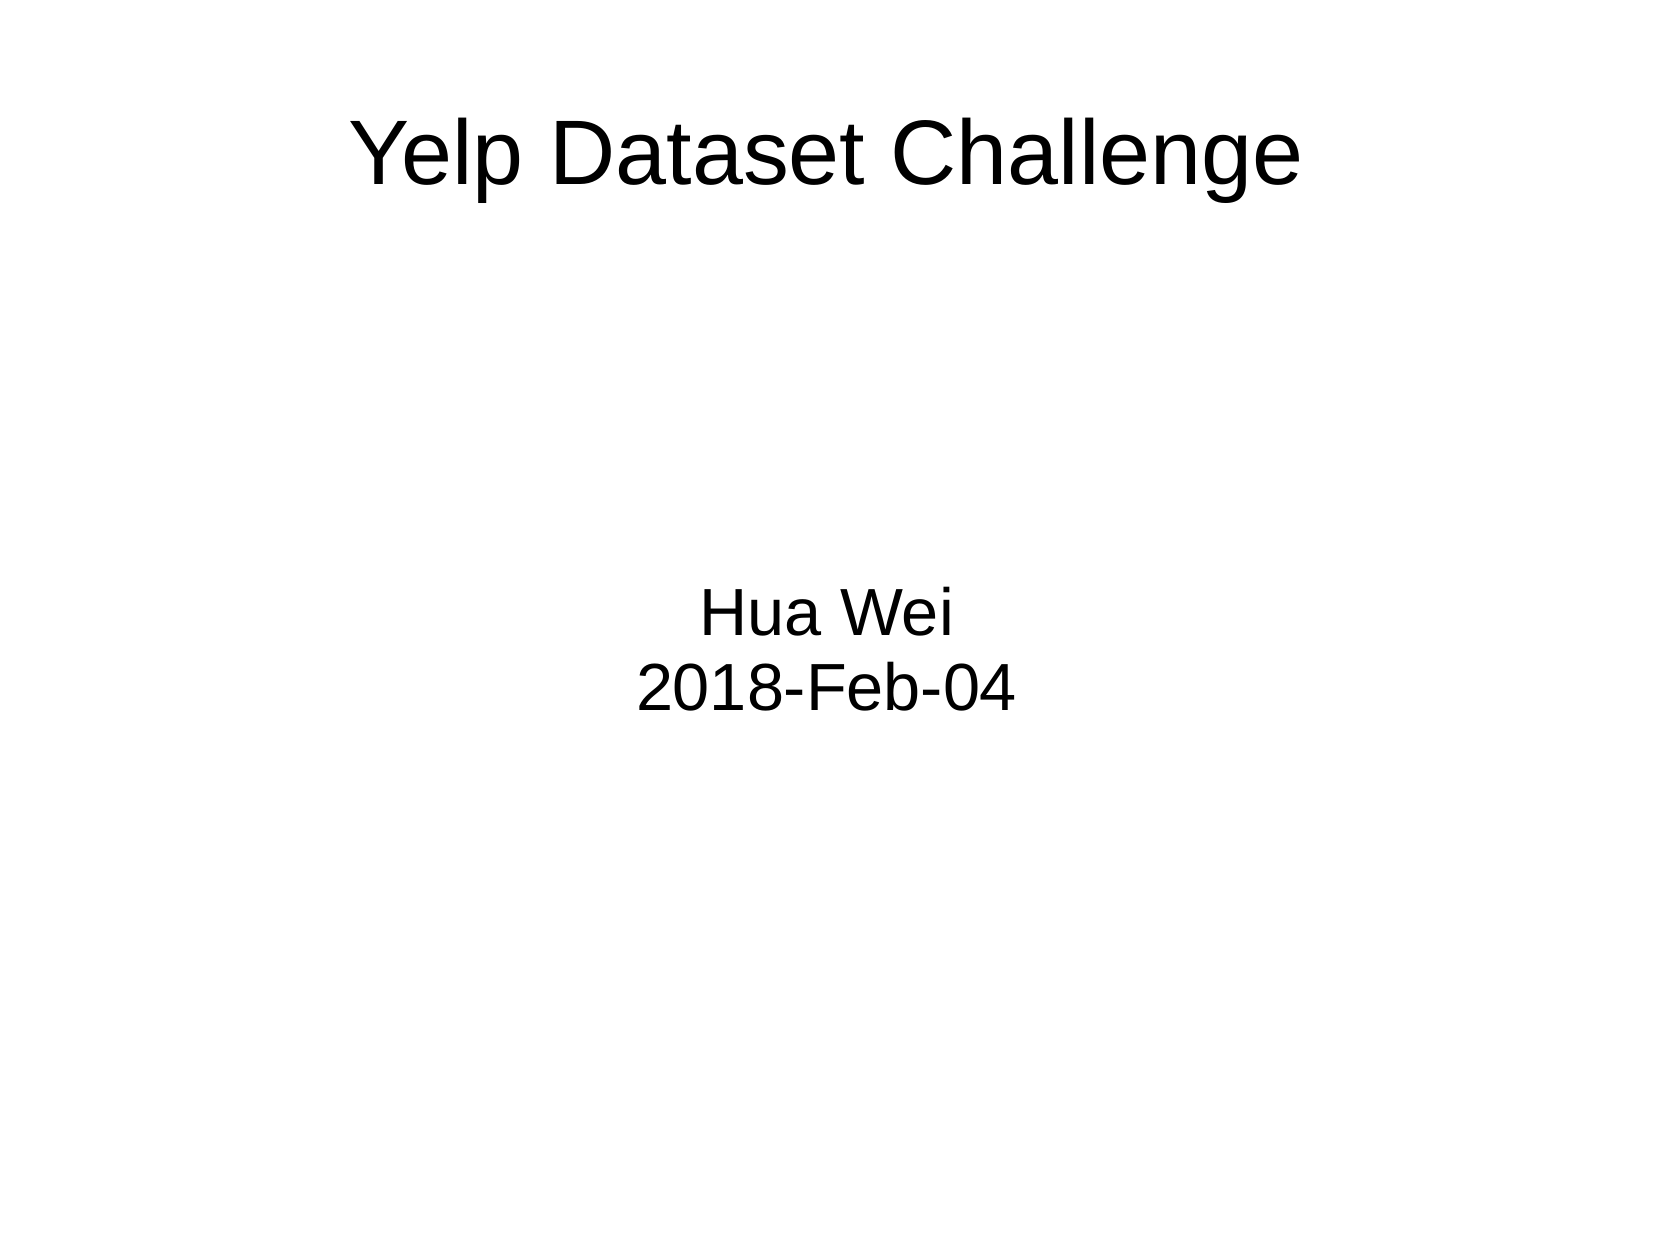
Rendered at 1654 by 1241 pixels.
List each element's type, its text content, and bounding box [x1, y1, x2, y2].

title Yelp Dataset Challenge [82, 49, 1571, 257]
subtitle Hua Wei 2018-Feb-04 [82, 290, 1571, 1010]
